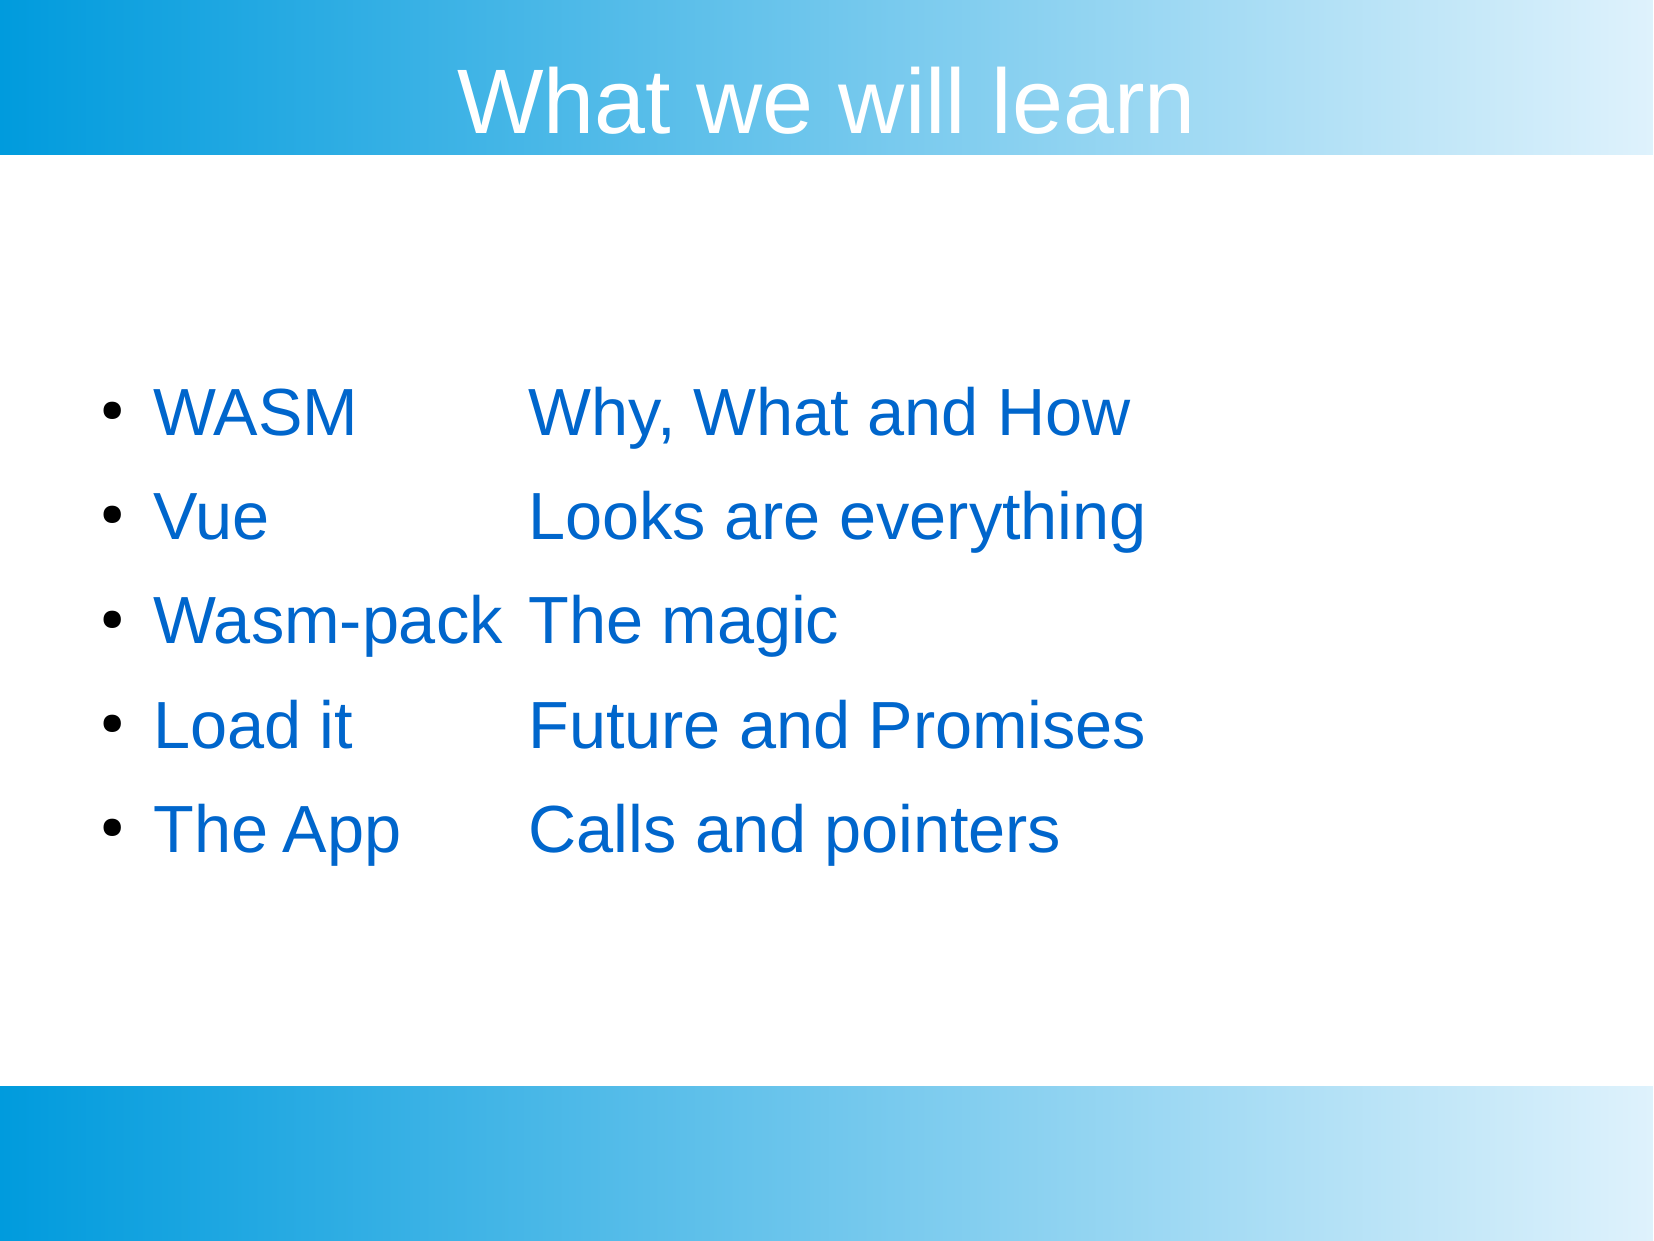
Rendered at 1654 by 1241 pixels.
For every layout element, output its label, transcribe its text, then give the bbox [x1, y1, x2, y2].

title What we will learn [82, 49, 1571, 155]
list WASM Why, What and How Vue Looks are everything Wasm-pack The magic Load it Future and Promises The App Calls and pointers [82, 375, 1571, 940]
